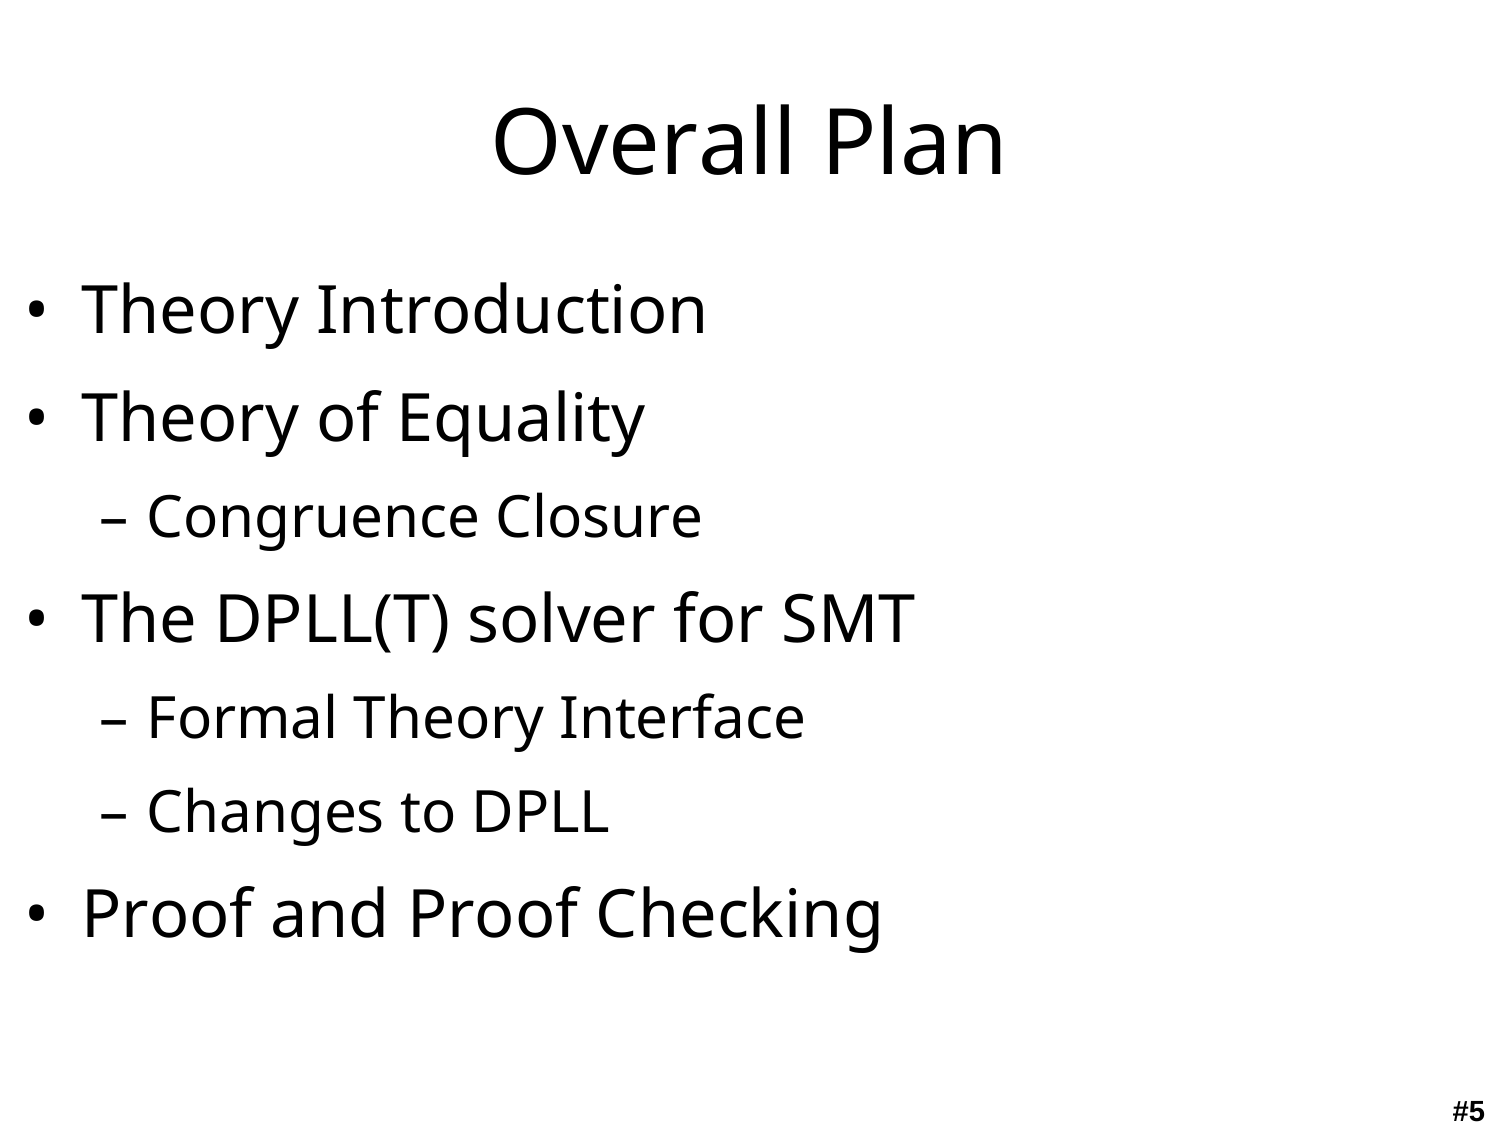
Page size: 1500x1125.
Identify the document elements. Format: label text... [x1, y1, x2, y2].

list Theory Introduction Theory of Equality Congruence Closure The DPLL(T) solver for SMT Formal Theory Interface Changes to DPLL Proof and Proof Checking [24, 262, 1476, 1101]
title Overall Plan [24, 45, 1476, 233]
